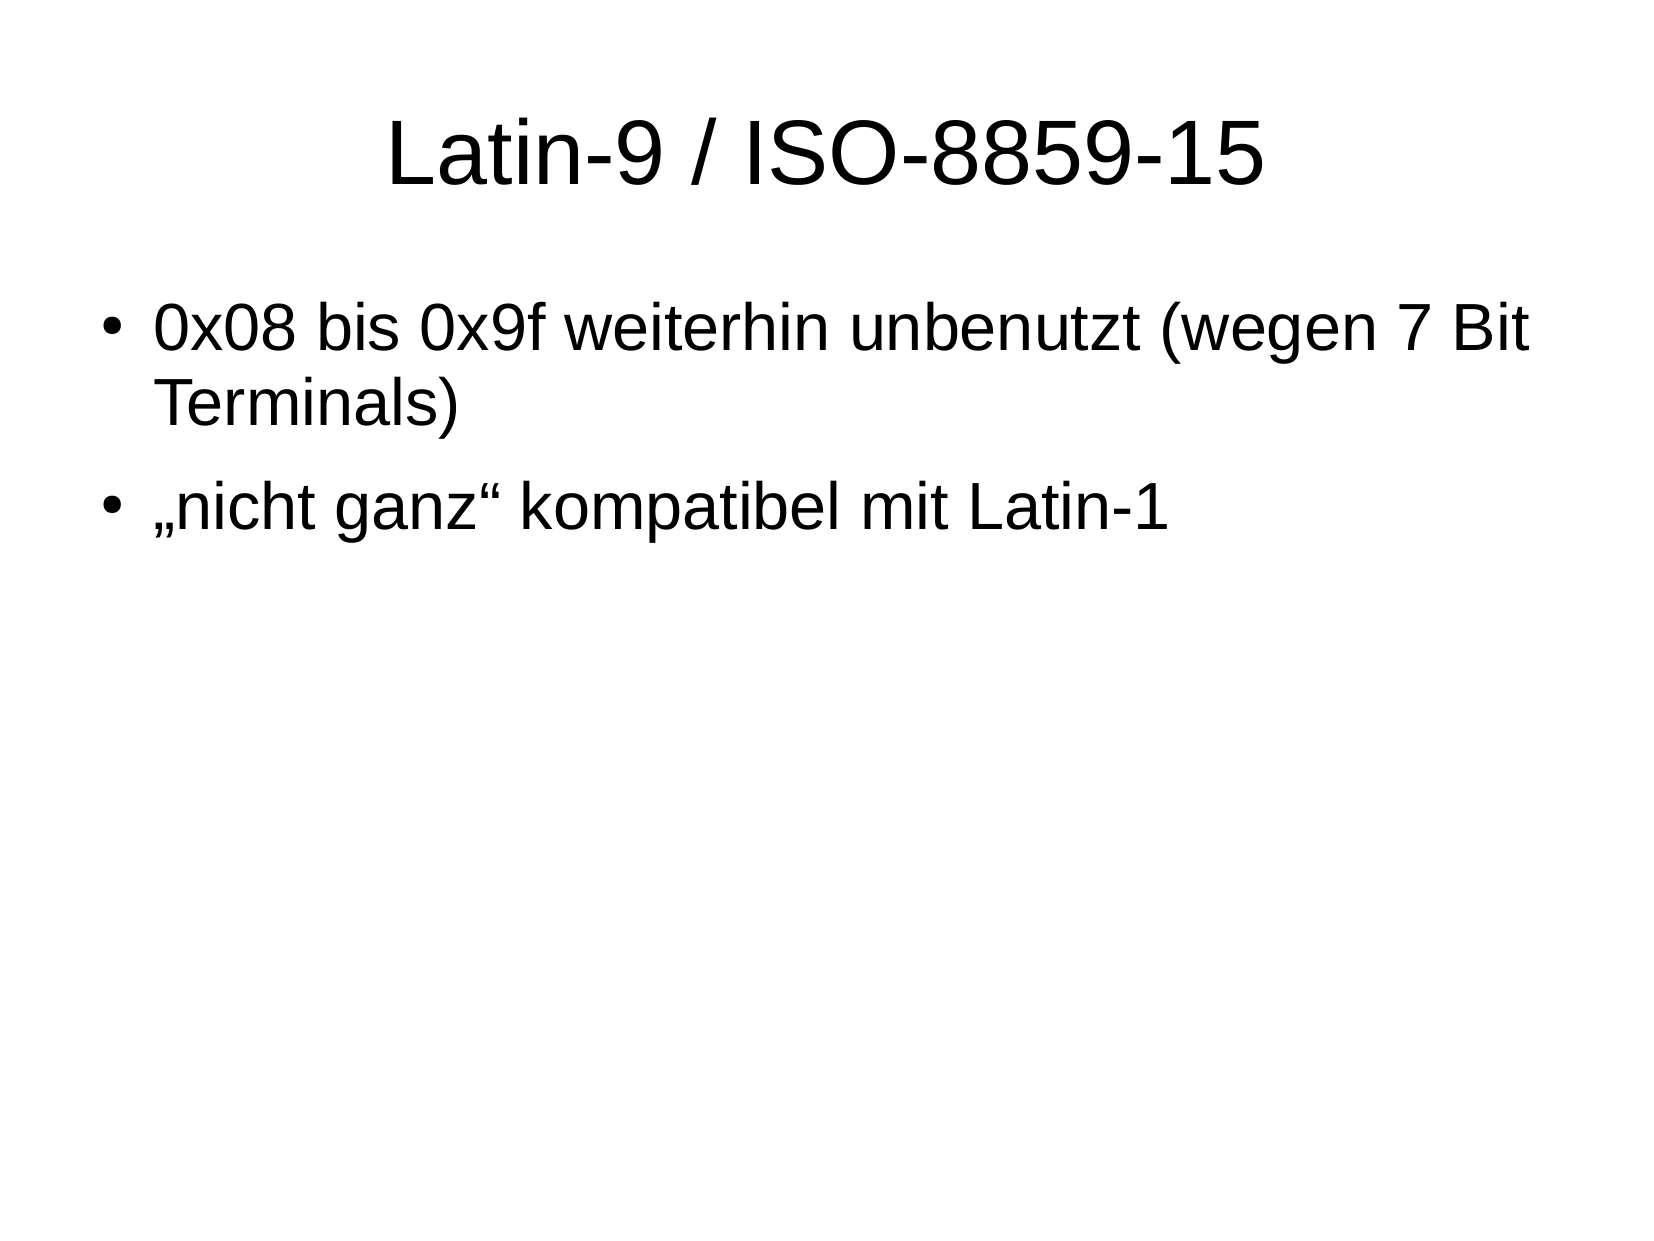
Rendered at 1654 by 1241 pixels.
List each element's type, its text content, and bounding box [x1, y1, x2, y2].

list 0x08 bis 0x9f weiterhin unbenutzt (wegen 7 Bit Terminals) „nicht ganz“ kompatibel mit Latin-1 [82, 290, 1571, 1010]
title Latin-9 / ISO-8859-15 [82, 49, 1571, 257]
